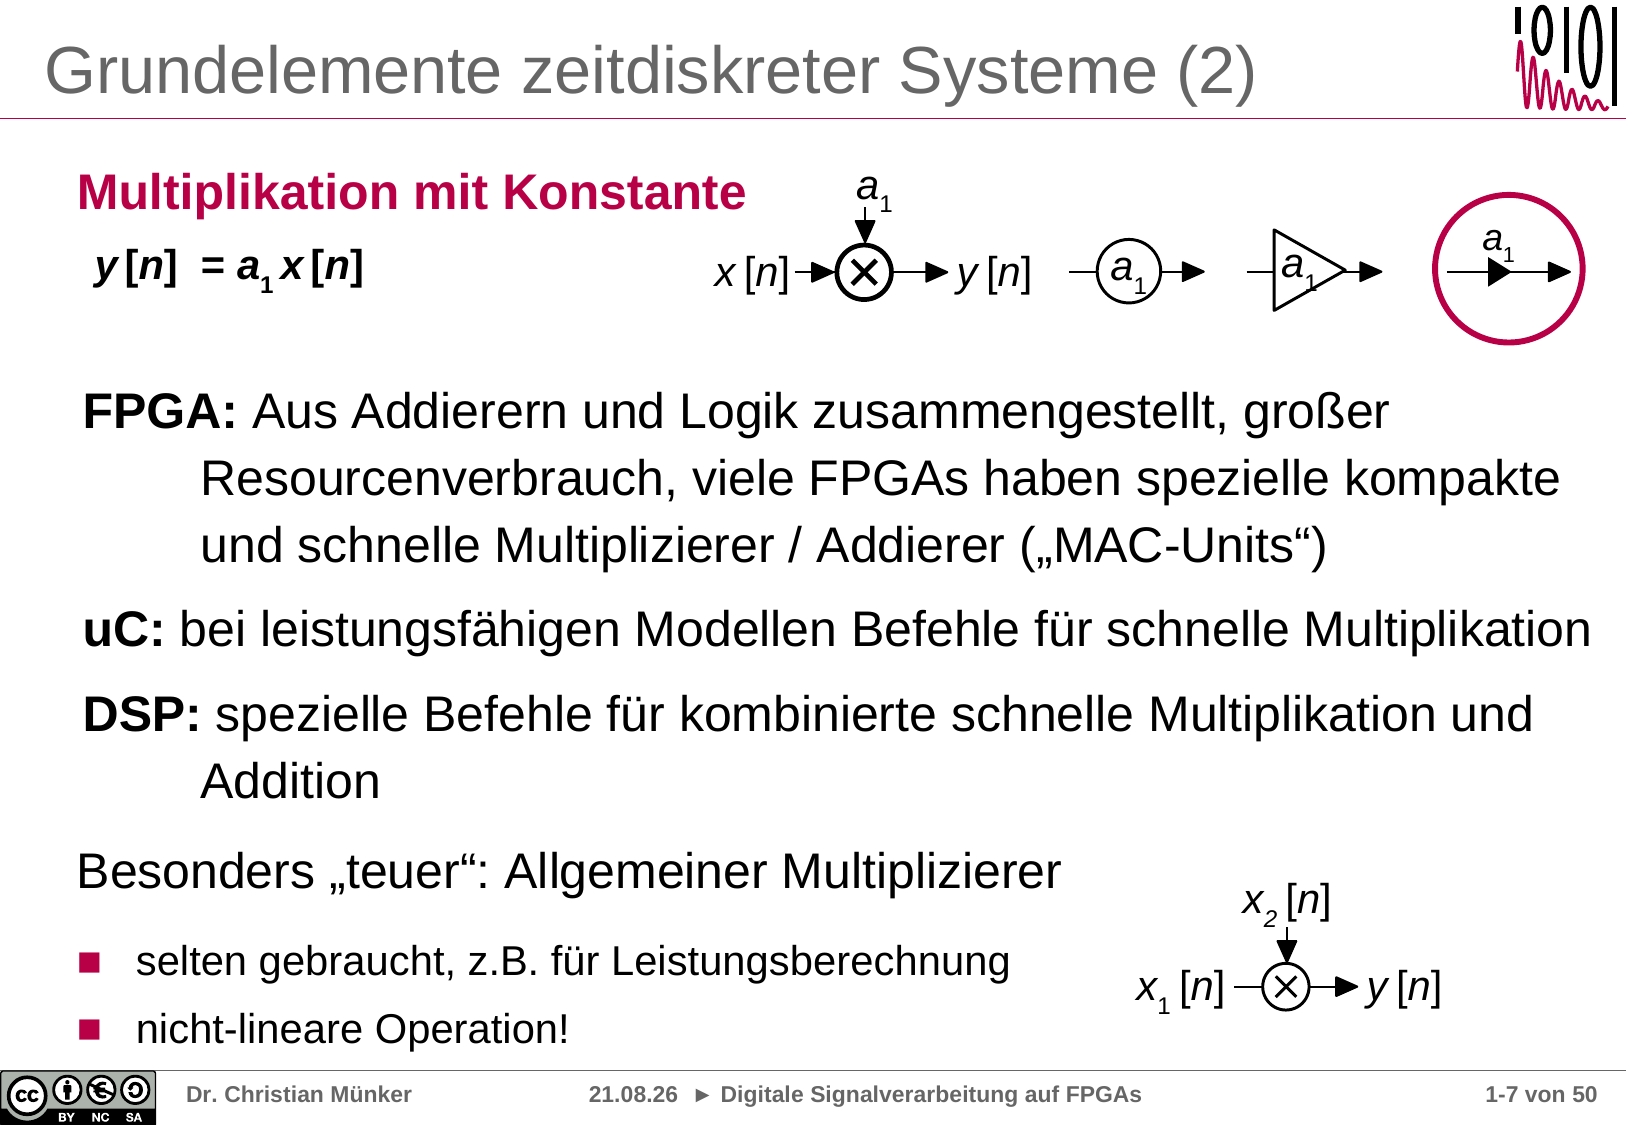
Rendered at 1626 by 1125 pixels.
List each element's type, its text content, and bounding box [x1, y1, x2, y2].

text_box y [n] [1406, 963, 1459, 1028]
text_box [1338, 266, 1346, 275]
text_box [1274, 303, 1288, 311]
text_box y [n] = a1 x [n] [94, 242, 504, 301]
list Multiplikation mit Konstante [76, 153, 898, 279]
text_box a1 [856, 161, 910, 223]
text_box a1 [1097, 239, 1161, 303]
text_box a1 [1266, 232, 1338, 303]
text_box y [n] [956, 248, 1049, 313]
text_box FPGA: Aus Addierern und Logik zusammengestellt, großer Resourcenverbrauch, viele FPGAs haben spezielle kompakte und schnelle Multiplizierer / Addierer („MAC-Units“) uC: bei leistungsfähigen Modellen Befehle für schnelle Multiplikation DSP: spezielle Befehle für kombinierte schnelle Multiplikation und Addition [82, 372, 1595, 870]
title Grundelemente zeitdiskreter Systeme (2) [44, 10, 1299, 137]
picture [1512, 0, 1624, 114]
text_box a1 [1482, 216, 1536, 278]
text_box x [n] [714, 248, 807, 313]
text_box Besonders „teuer“: Allgemeiner Multiplizierer selten gebraucht, z.B. für Leistungsberechnung nicht-lineare Operation! [76, 832, 1406, 1042]
text_box [836, 245, 892, 300]
